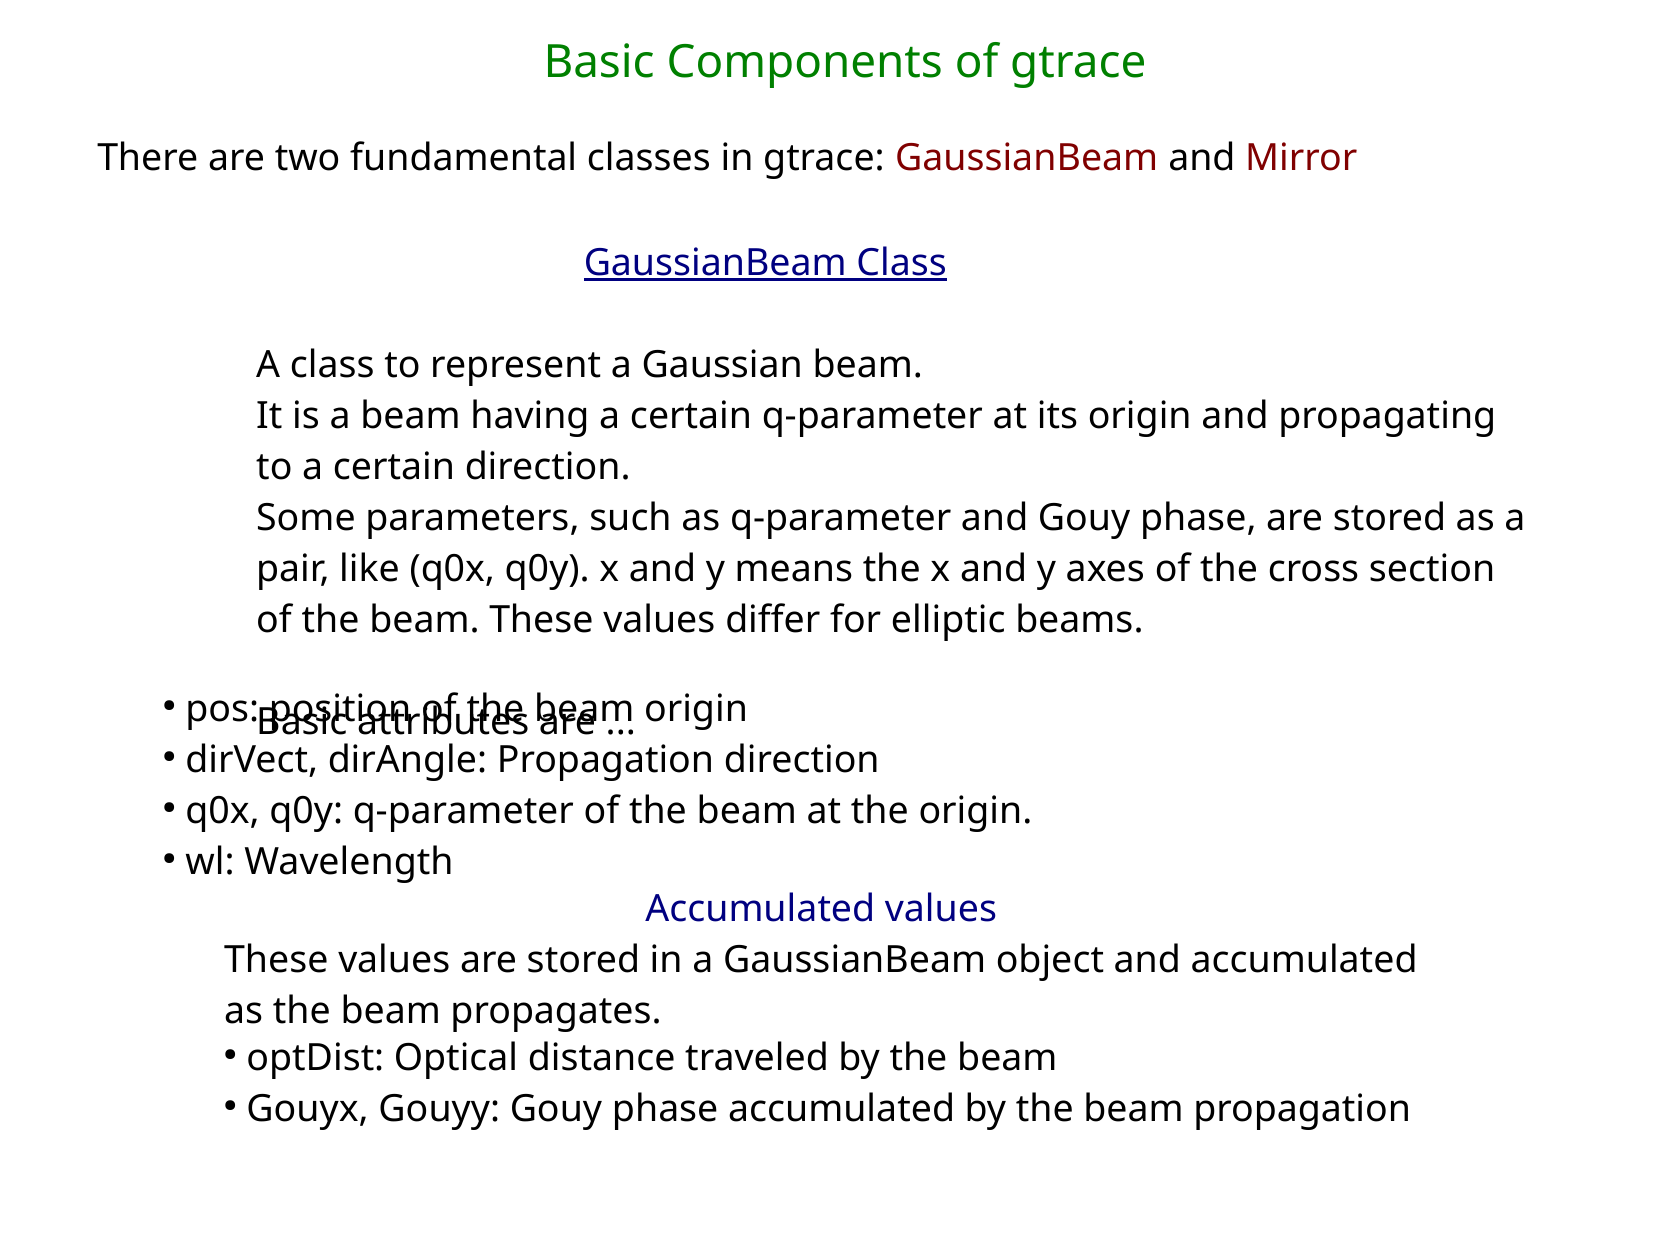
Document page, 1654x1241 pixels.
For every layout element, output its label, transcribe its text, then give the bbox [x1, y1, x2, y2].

text_box GaussianBeam Class [569, 228, 961, 284]
text_box optDist: Optical distance traveled by the beam Gouyx, Gouyy: Gouy phase accumulated by the beam propagation [208, 1022, 1424, 1119]
text_box There are two fundamental classes in gtrace: GaussianBeam and Mirror [82, 123, 1361, 179]
text_box pos: position of the beam origin dirVect, dirAngle: Propagation direction q0x, q0y: q-parameter of the beam at the origin. wl: Wavelength [147, 673, 1043, 850]
text_box Accumulated values These values are stored in a GaussianBeam object and accumulated as the beam propagates. [209, 873, 1433, 1010]
text_box Basic Components of gtrace [528, 21, 1174, 86]
text_box A class to represent a Gaussian beam. It is a beam having a certain q-parameter at its origin and propagating to a certain direction. Some parameters, such as q-parameter and Gouy phase, are stored as a pair, like (q0x, q0y). x and y means the x and y axes of the cross section of the beam. These values differ for elliptic beams. Basic attributes are ... [241, 330, 1529, 668]
